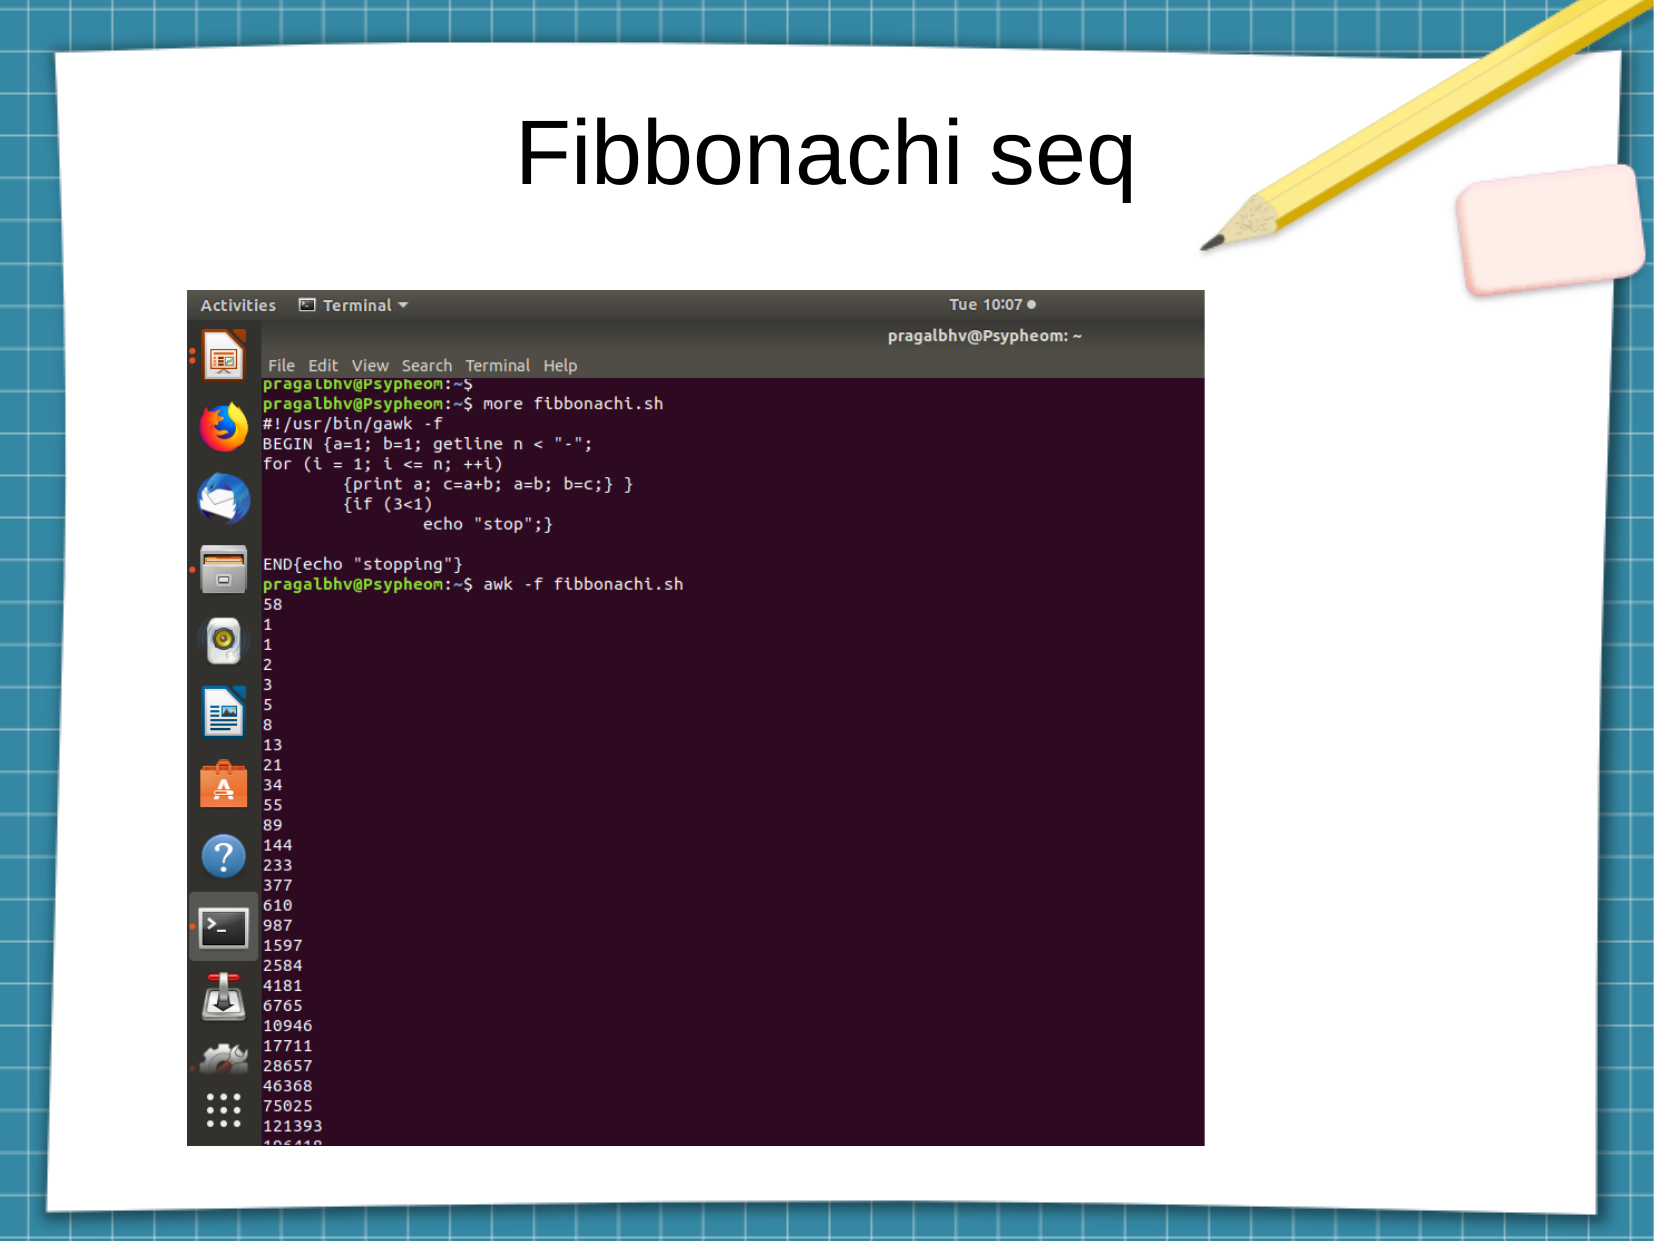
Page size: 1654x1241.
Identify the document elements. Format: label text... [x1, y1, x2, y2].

picture [0, 0, 1654, 1241]
title Fibbonachi seq [82, 49, 1571, 257]
